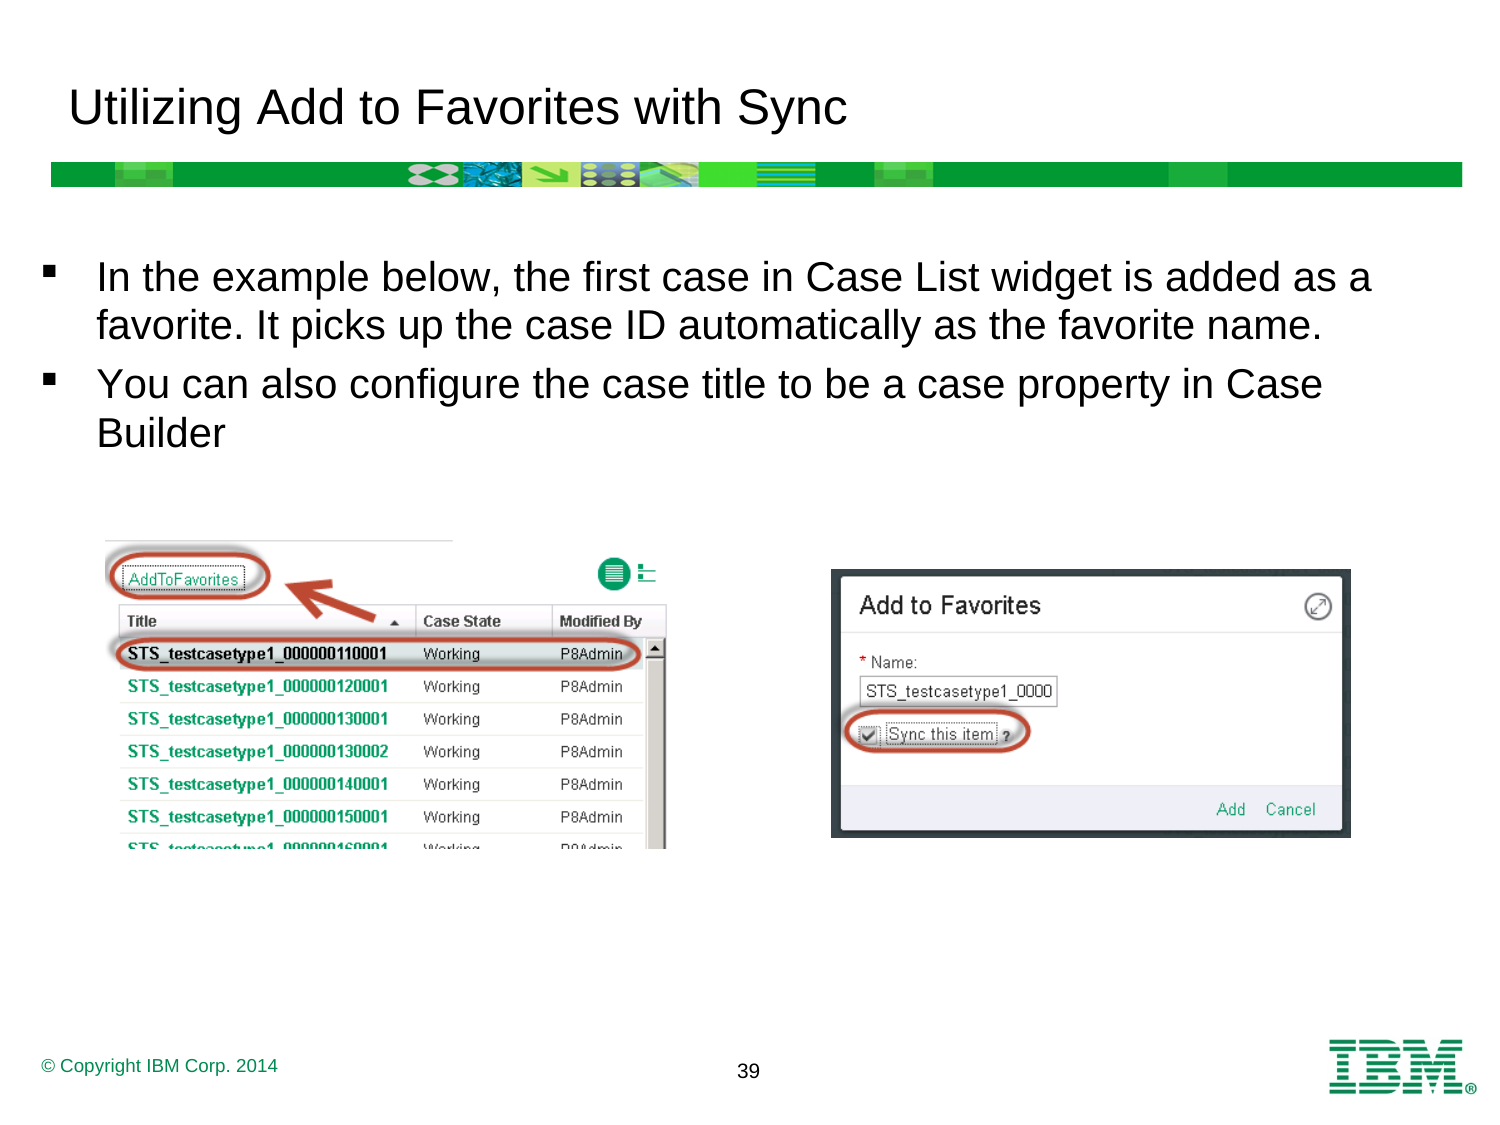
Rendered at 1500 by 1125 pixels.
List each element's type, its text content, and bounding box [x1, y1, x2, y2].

list In the example below, the first case in Case List widget is added as a favorite. It picks up the case ID automatically as the favorite name. You can also configure the case title to be a case property in Case Builder [24, 243, 1463, 1038]
picture [105, 539, 692, 849]
picture [50, 161, 1463, 189]
picture [831, 569, 1351, 838]
picture [1327, 1037, 1479, 1096]
title Utilizing Add to Favorites with Sync [53, 69, 1239, 144]
